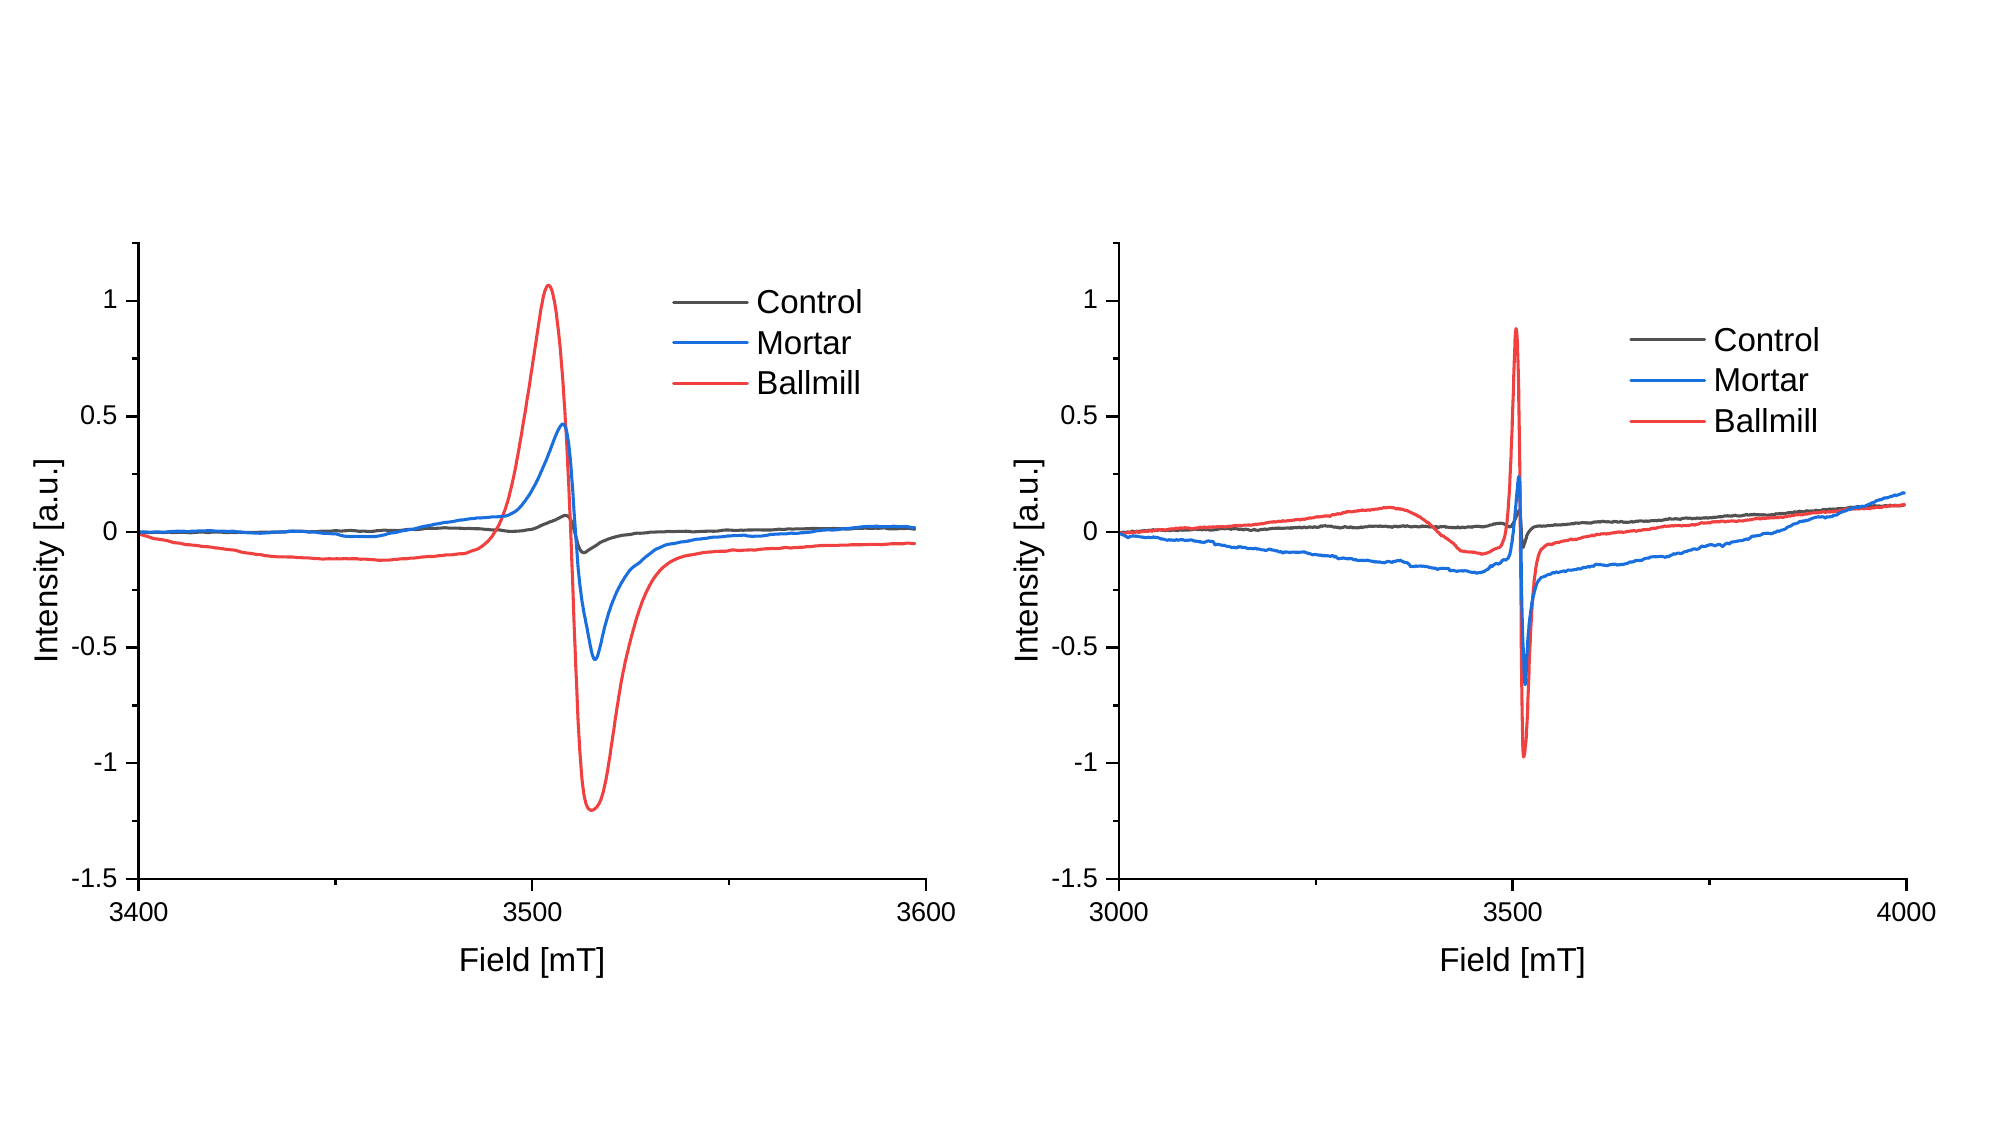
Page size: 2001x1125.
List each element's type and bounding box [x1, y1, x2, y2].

chart [0, 140, 2000, 1026]
